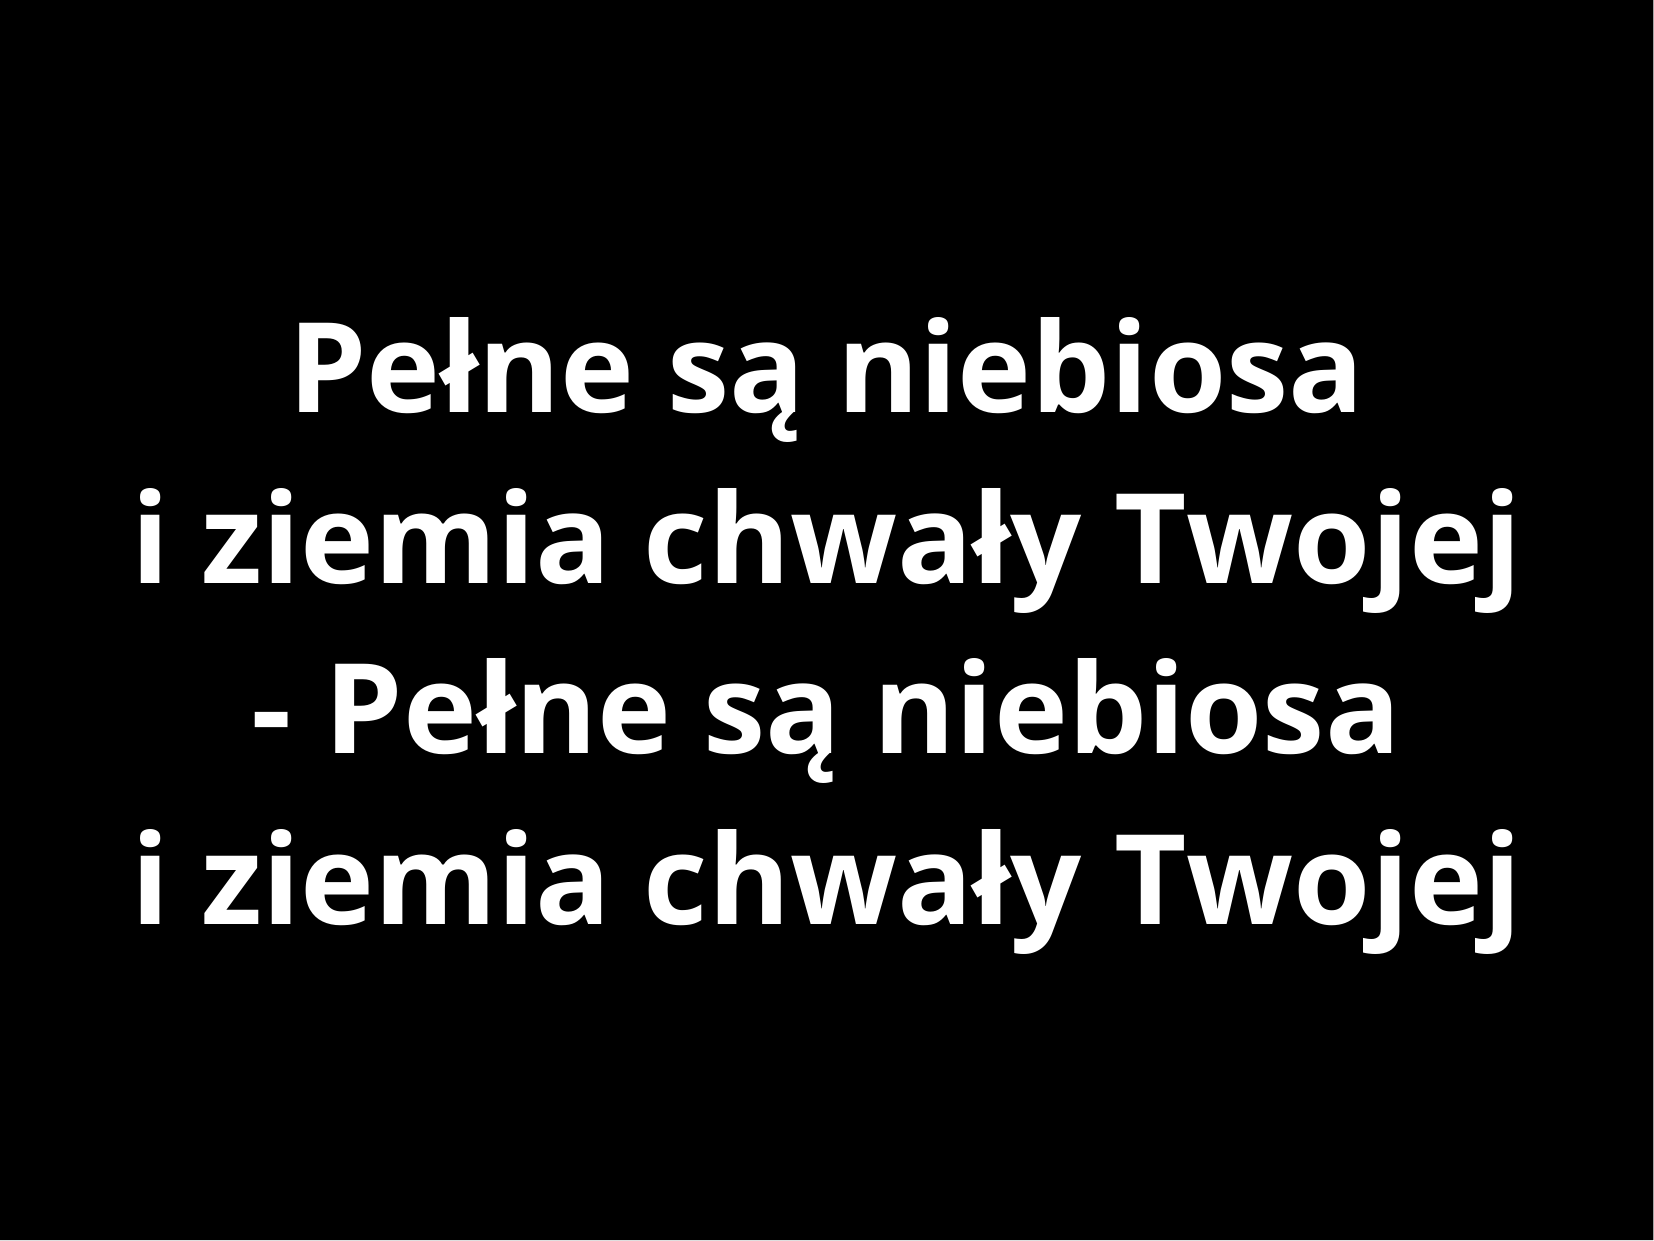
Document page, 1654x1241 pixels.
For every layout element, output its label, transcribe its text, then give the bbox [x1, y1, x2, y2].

title Pełne są niebiosa i ziemia chwały Twojej - Pełne są niebiosa i ziemia chwały Twojej [0, 0, 1654, 1241]
